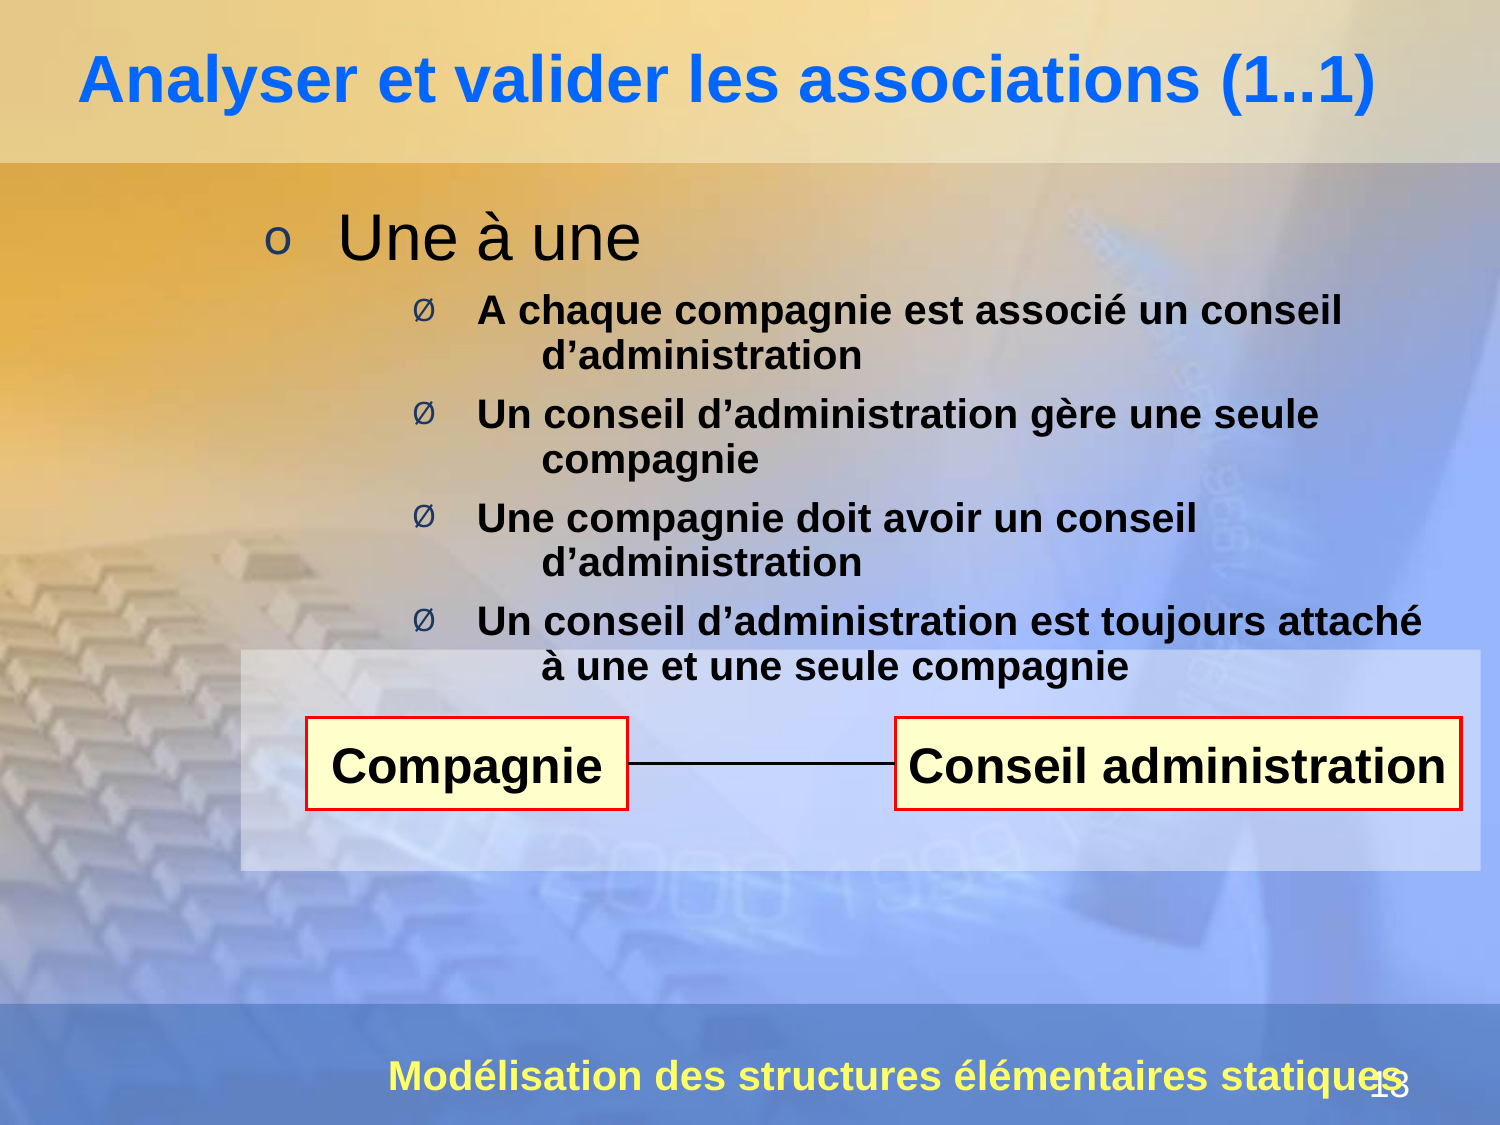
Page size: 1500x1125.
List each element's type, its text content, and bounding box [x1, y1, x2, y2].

text_box Conseil administration [895, 717, 1461, 809]
text_box Compagnie [306, 717, 628, 809]
list Une à une A chaque compagnie est associé un conseil d’administration Un conseil d’administration gère une seule compagnie Une compagnie doit avoir un conseil d’administration Un conseil d’administration est toujours attaché à une et une seule compagnie [62, 196, 1470, 615]
text_box Modélisation des structures élémentaires statiques [388, 1049, 1404, 1099]
text_box [241, 650, 1481, 871]
title Analyser et valider les associations (1..1) [62, 37, 1469, 125]
